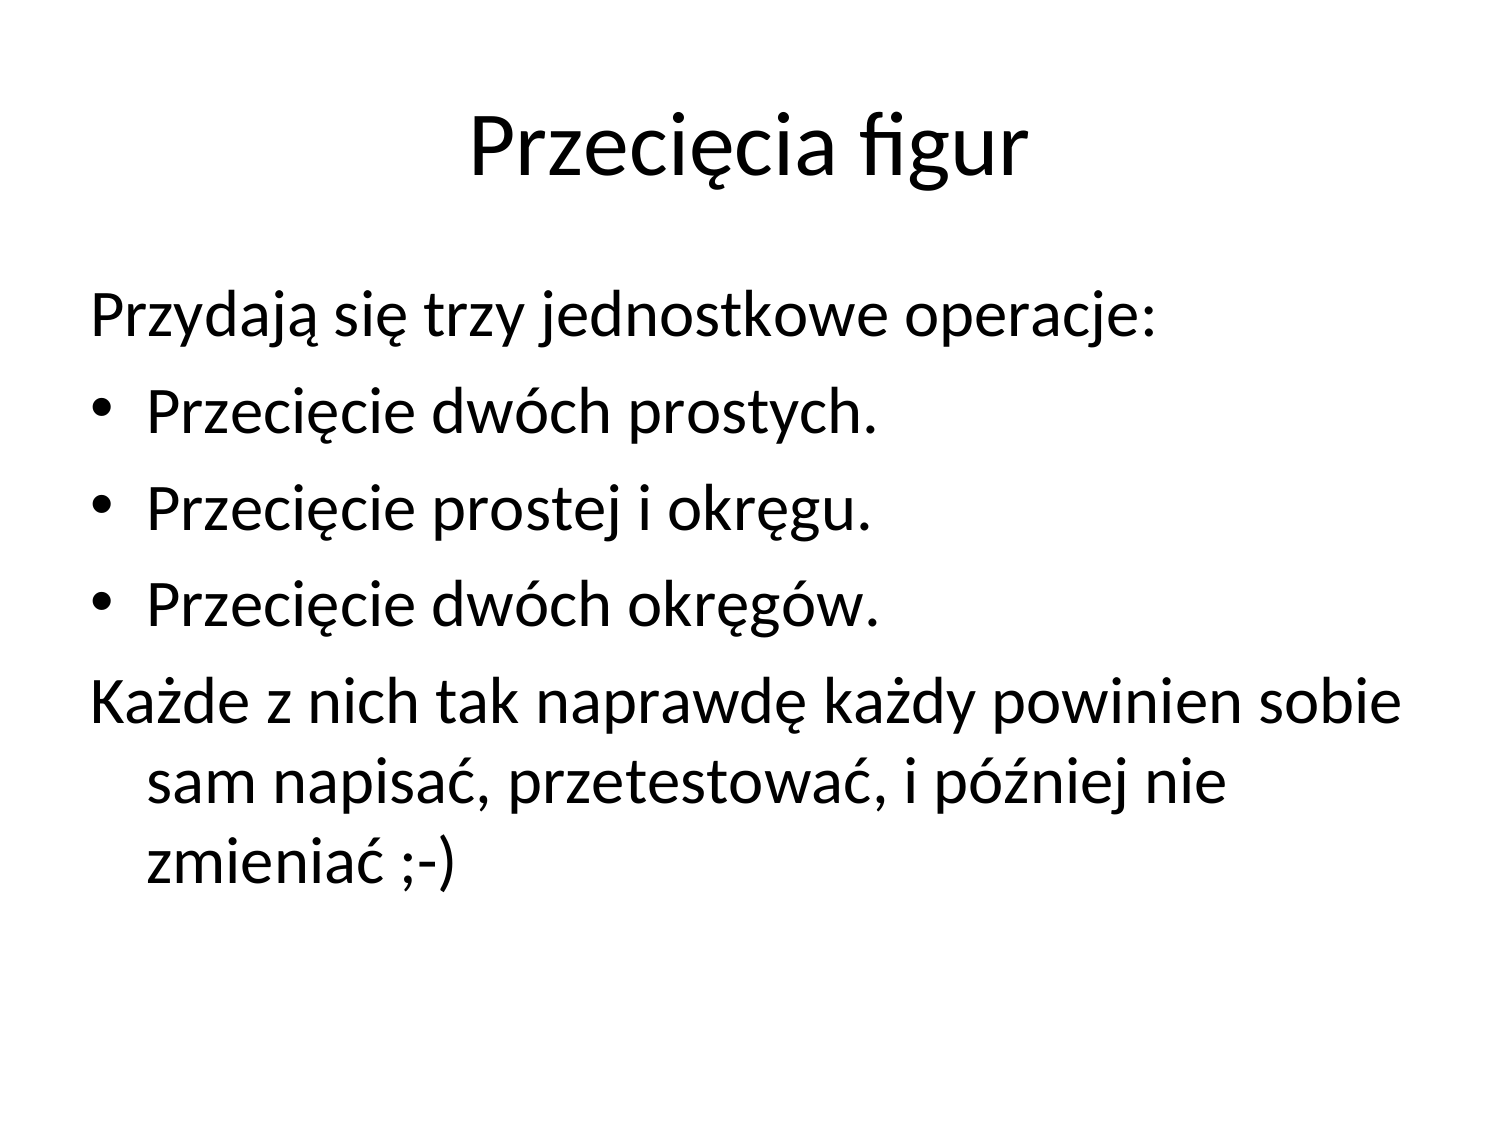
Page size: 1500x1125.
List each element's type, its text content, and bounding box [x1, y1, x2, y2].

title Przecięcia figur [75, 45, 1426, 233]
list Przydają się trzy jednostkowe operacje: Przecięcie dwóch prostych. Przecięcie prostej i okręgu. Przecięcie dwóch okręgów. Każde z nich tak naprawdę każdy powinien sobie sam napisać, przetestować, i później nie zmieniać ;-) [75, 262, 1426, 1005]
